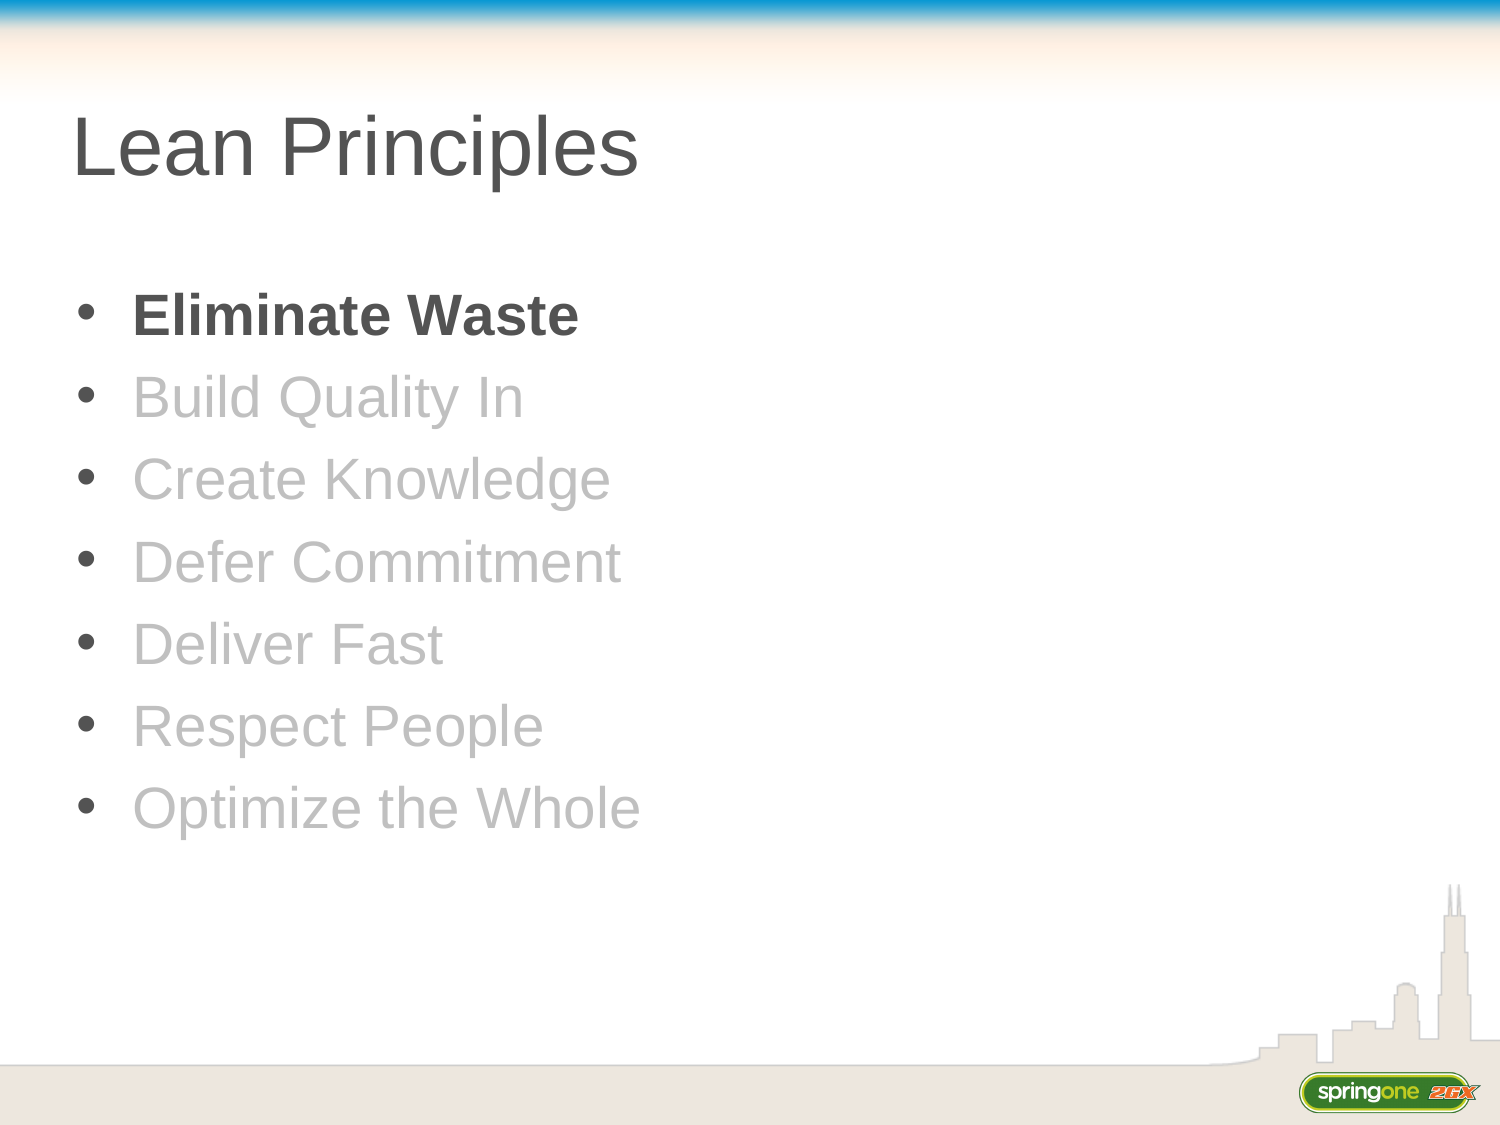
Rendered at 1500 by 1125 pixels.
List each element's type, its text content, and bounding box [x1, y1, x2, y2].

list Eliminate Waste Build Quality In Create Knowledge Defer Commitment Deliver Fast Respect People Optimize the Whole [61, 269, 1441, 856]
picture [0, 3, 1500, 1125]
title Lean Principles [56, 52, 1438, 231]
